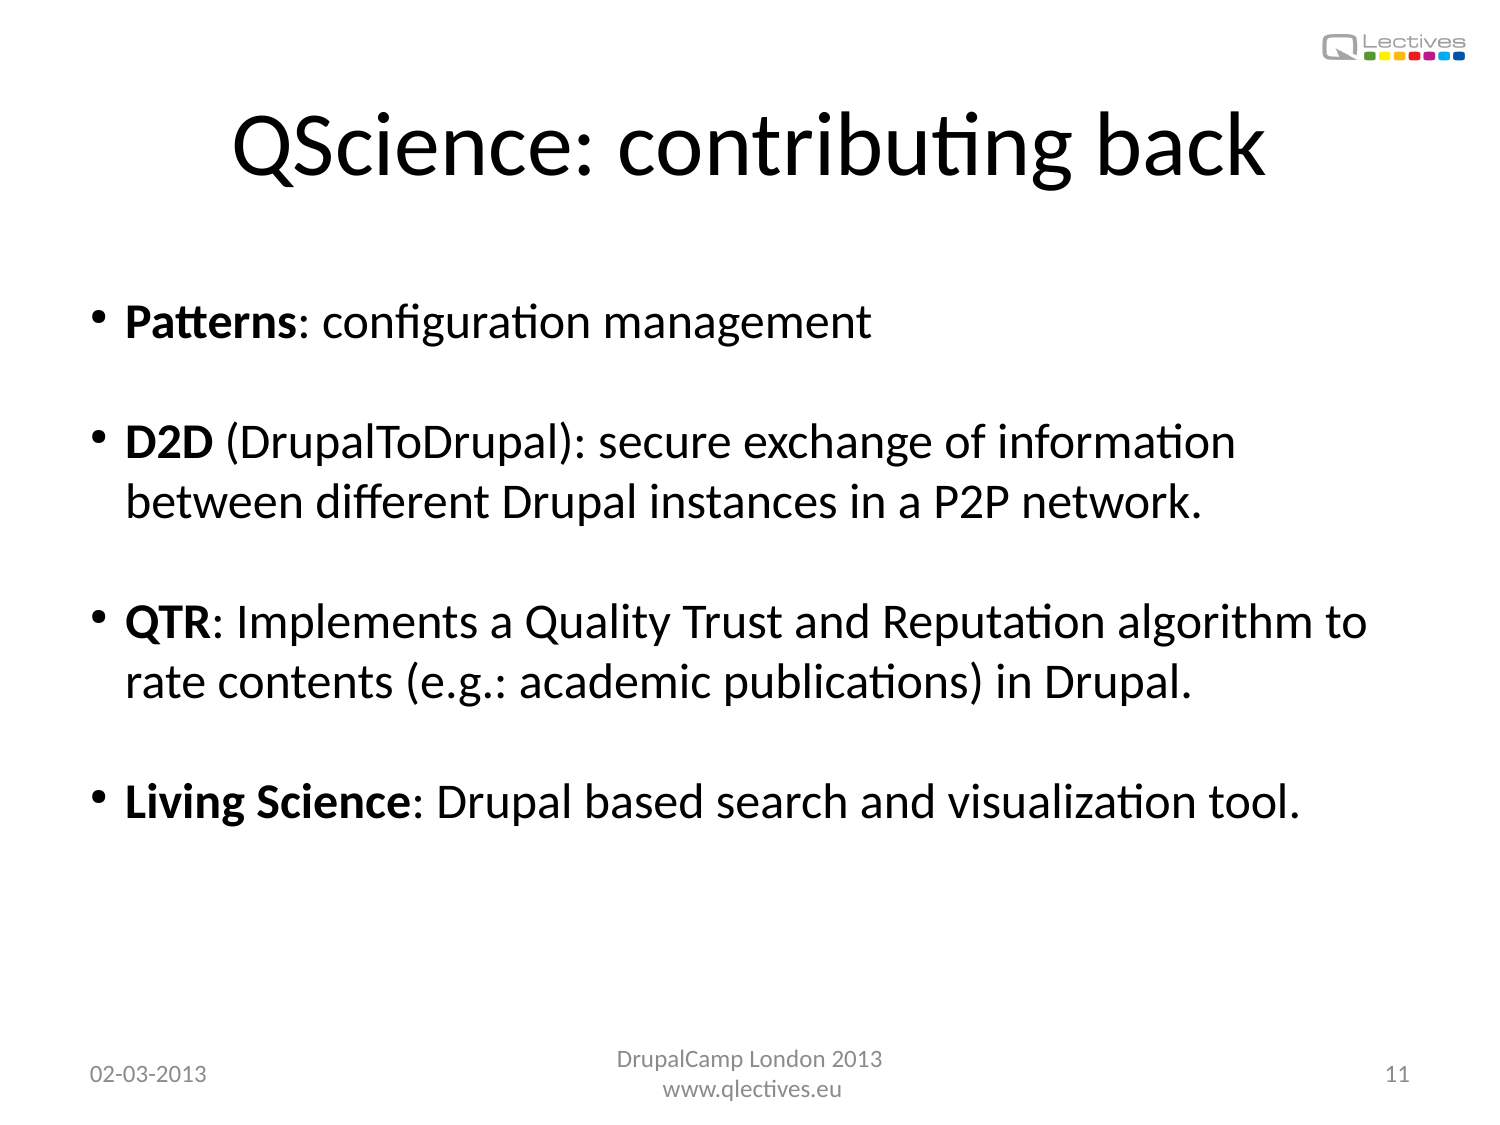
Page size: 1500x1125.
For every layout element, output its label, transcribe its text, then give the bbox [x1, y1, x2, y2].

text_box <number> [1074, 1042, 1425, 1103]
text_box 02-03-2013 [74, 1042, 425, 1103]
picture [1288, 9, 1500, 90]
text_box DrupalCamp London 2013 www.qlectives.eu [512, 1042, 988, 1103]
text_box Patterns: configuration management D2D (DrupalToDrupal): secure exchange of information between different Drupal instances in a P2P network. QTR: Implements a Quality Trust and Reputation algorithm to rate contents (e.g.: academic publications) in Drupal. Living Science: Drupal based search and visualization tool. [75, 200, 1425, 944]
text_box QScience: contributing back [75, 45, 1425, 200]
